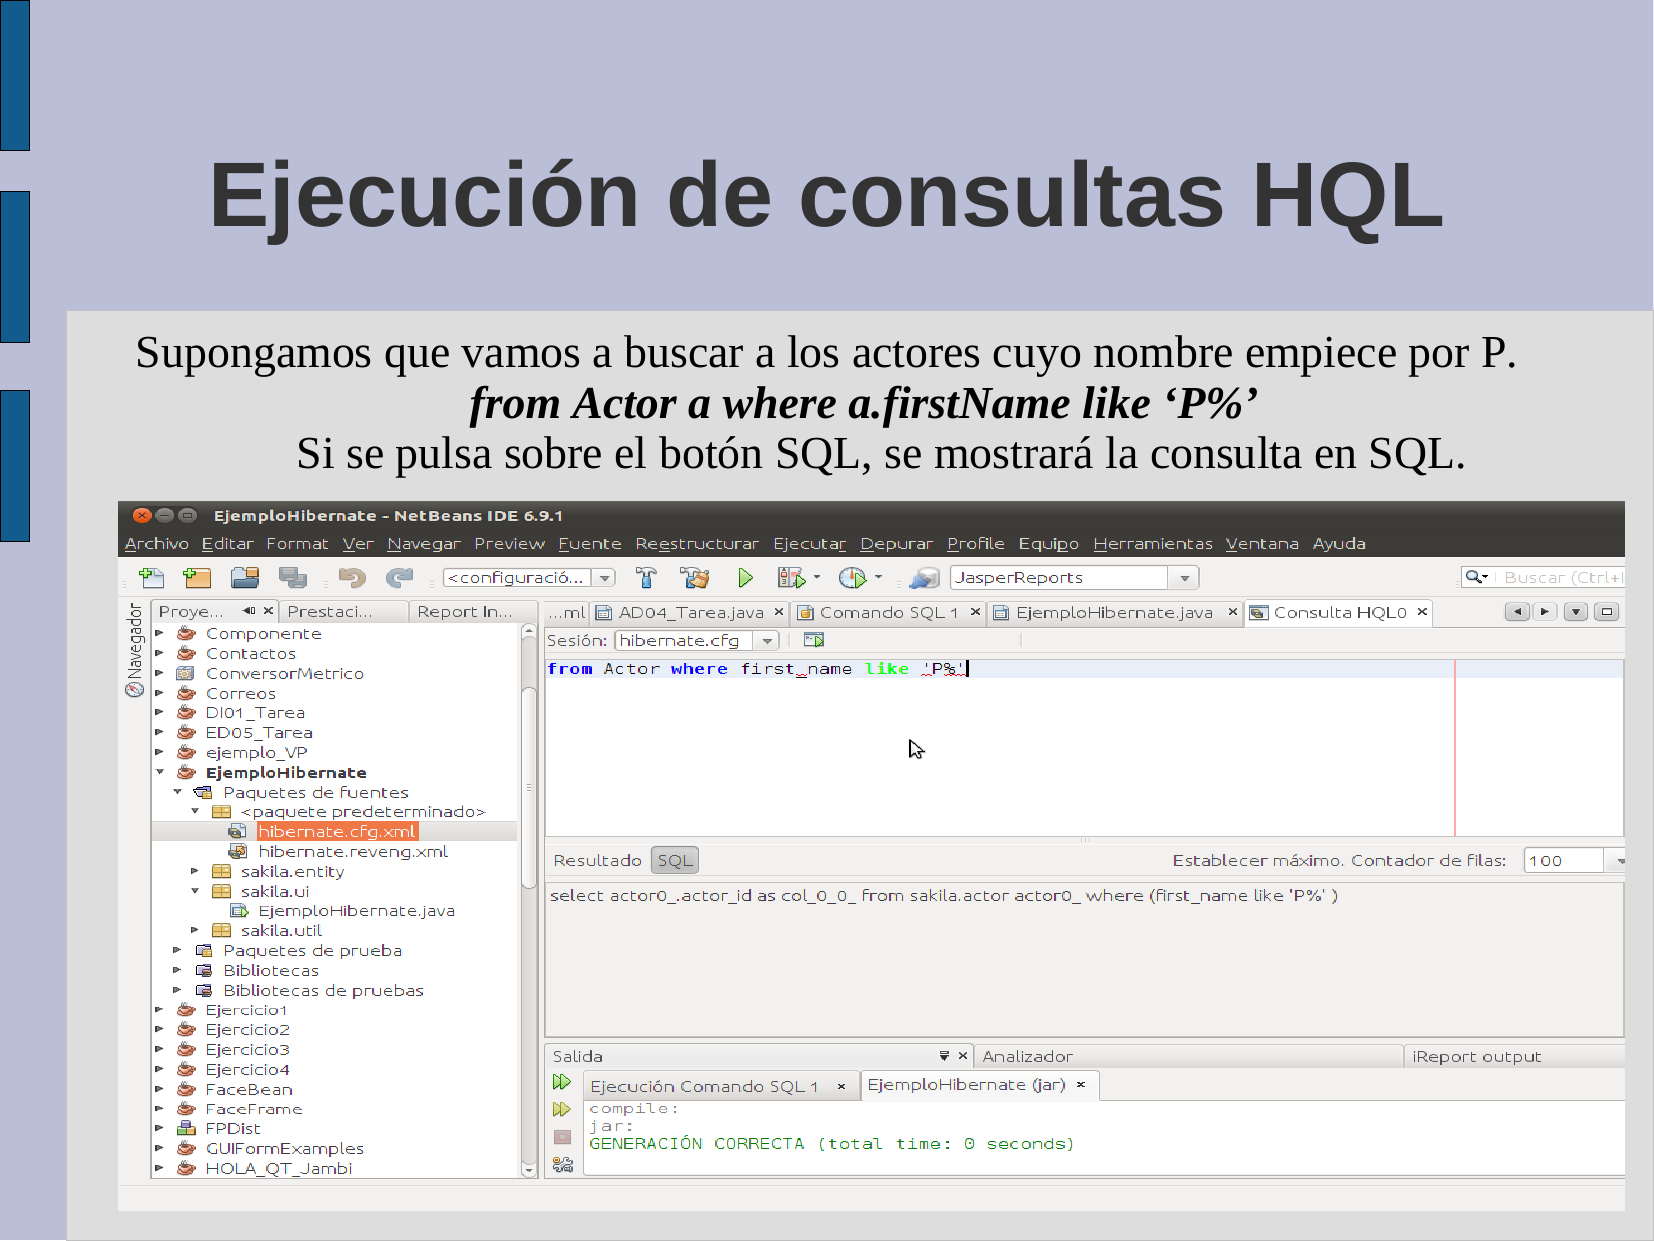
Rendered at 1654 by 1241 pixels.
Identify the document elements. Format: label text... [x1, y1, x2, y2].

picture [118, 501, 1625, 1211]
subtitle Supongamos que vamos a buscar a los actores cuyo nombre empiece por P. from Actor a where a.firstName like ‘P%’ Si se pulsa sobre el botón SQL, se mostrará la consulta en SQL. [121, 318, 1534, 501]
title Ejecución de consultas HQL [121, 98, 1534, 291]
